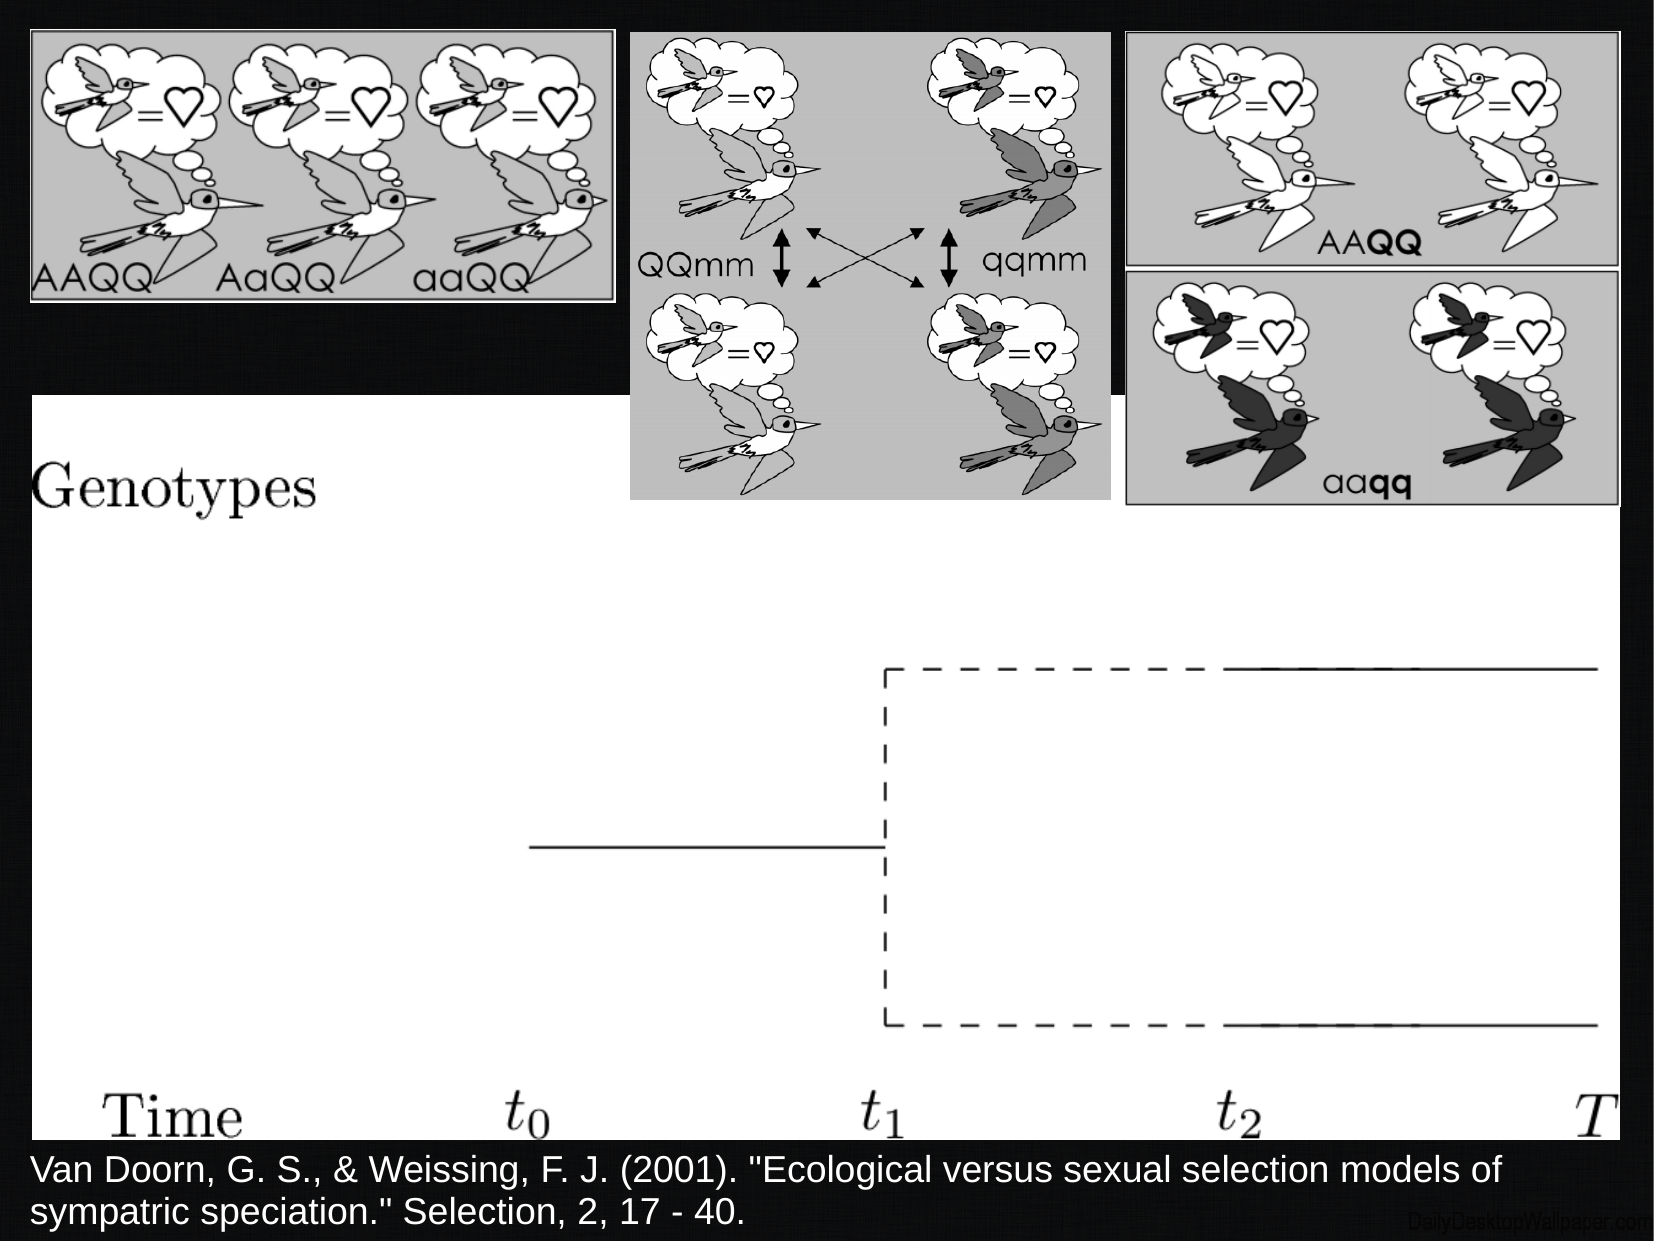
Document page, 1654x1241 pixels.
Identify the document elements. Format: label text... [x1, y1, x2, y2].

text_box [479, 395, 1620, 645]
text_box Van Doorn, G. S., & Weissing, F. J. (2001). "Ecological versus sexual selection models of sympatric speciation." Selection, 2, 17 - 40. [15, 1141, 1636, 1241]
picture [0, 0, 1654, 1241]
